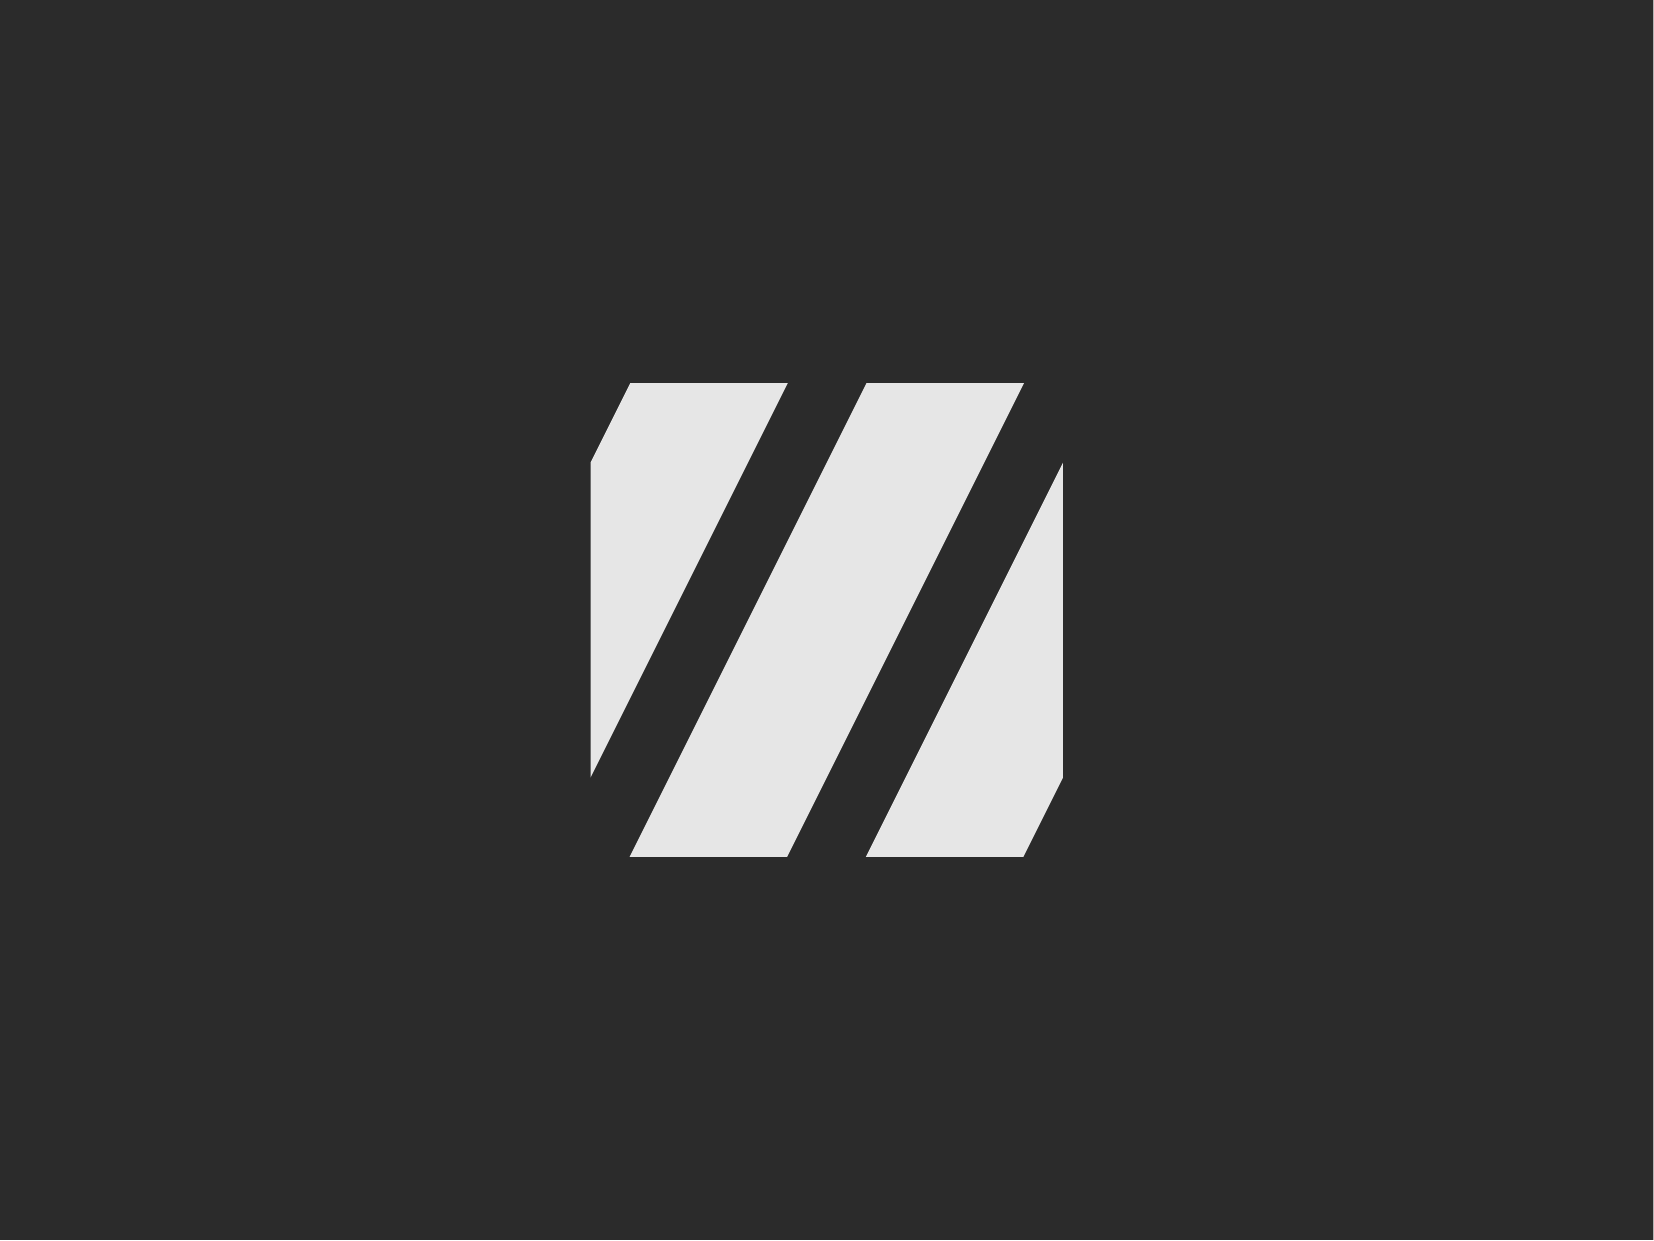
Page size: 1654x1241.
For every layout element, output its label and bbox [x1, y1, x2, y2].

picture [590, 383, 1063, 857]
